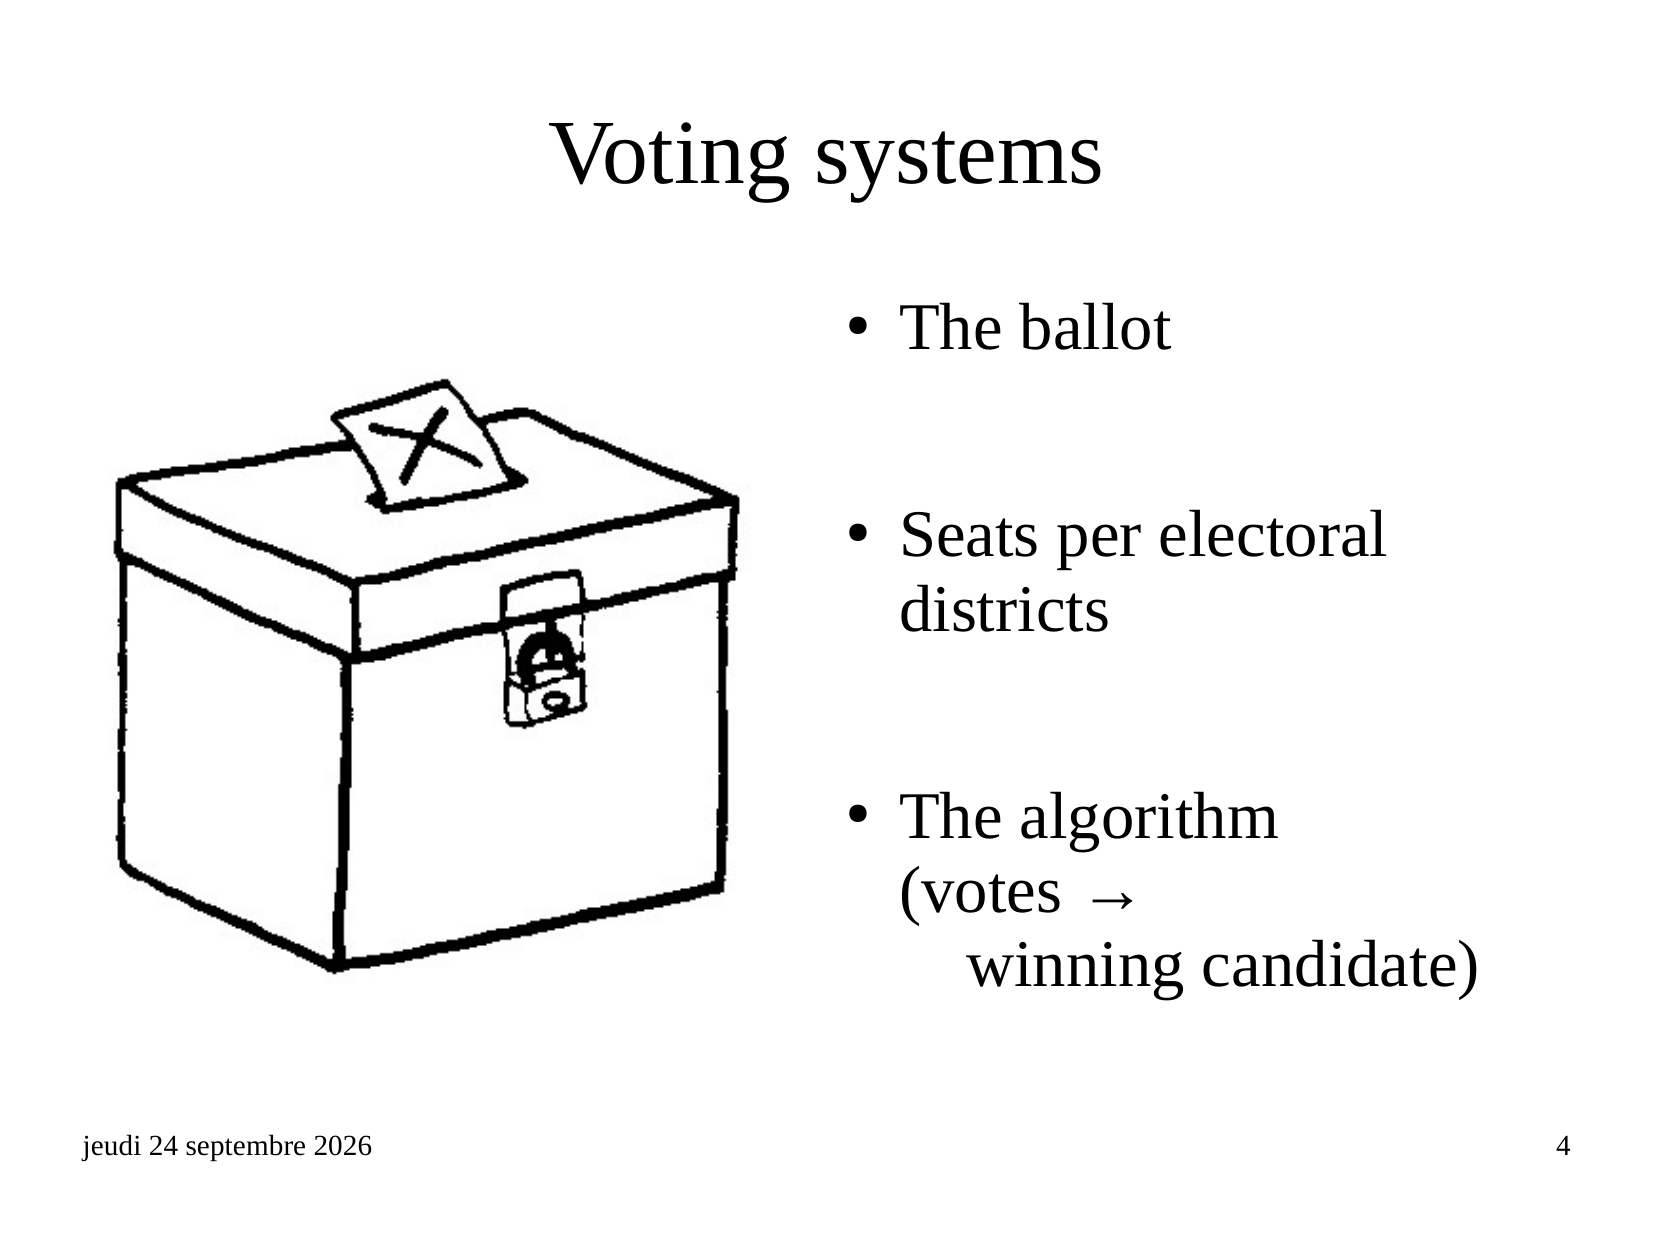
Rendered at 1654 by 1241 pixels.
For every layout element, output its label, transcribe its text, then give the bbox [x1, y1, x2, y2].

picture [82, 315, 793, 984]
list The ballot Seats per electoral districts The algorithm (votes → winning candidate) [828, 290, 1539, 1010]
title Voting systems [82, 49, 1571, 257]
